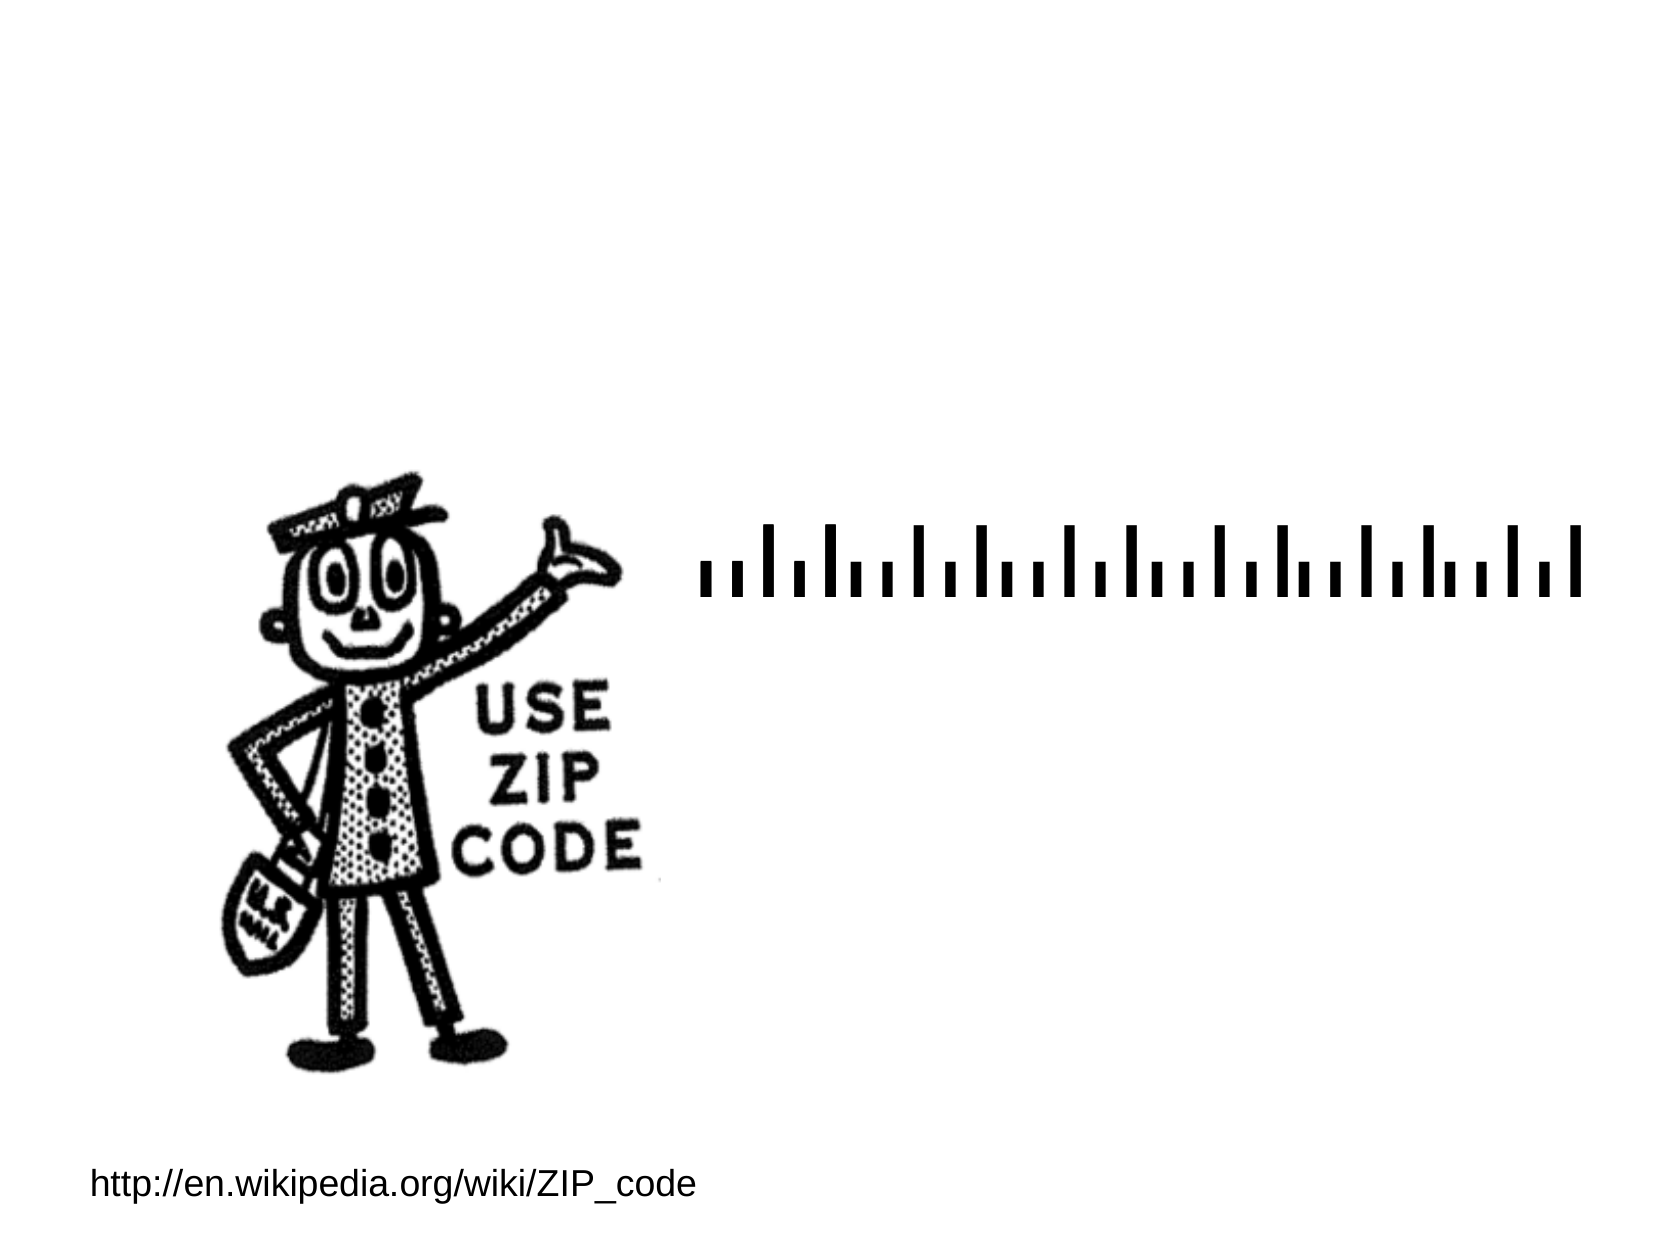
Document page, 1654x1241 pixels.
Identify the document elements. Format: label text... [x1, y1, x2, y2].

picture [690, 524, 1591, 597]
picture [210, 464, 661, 1089]
text_box http://en.wikipedia.org/wiki/ZIP_code [75, 1155, 714, 1212]
